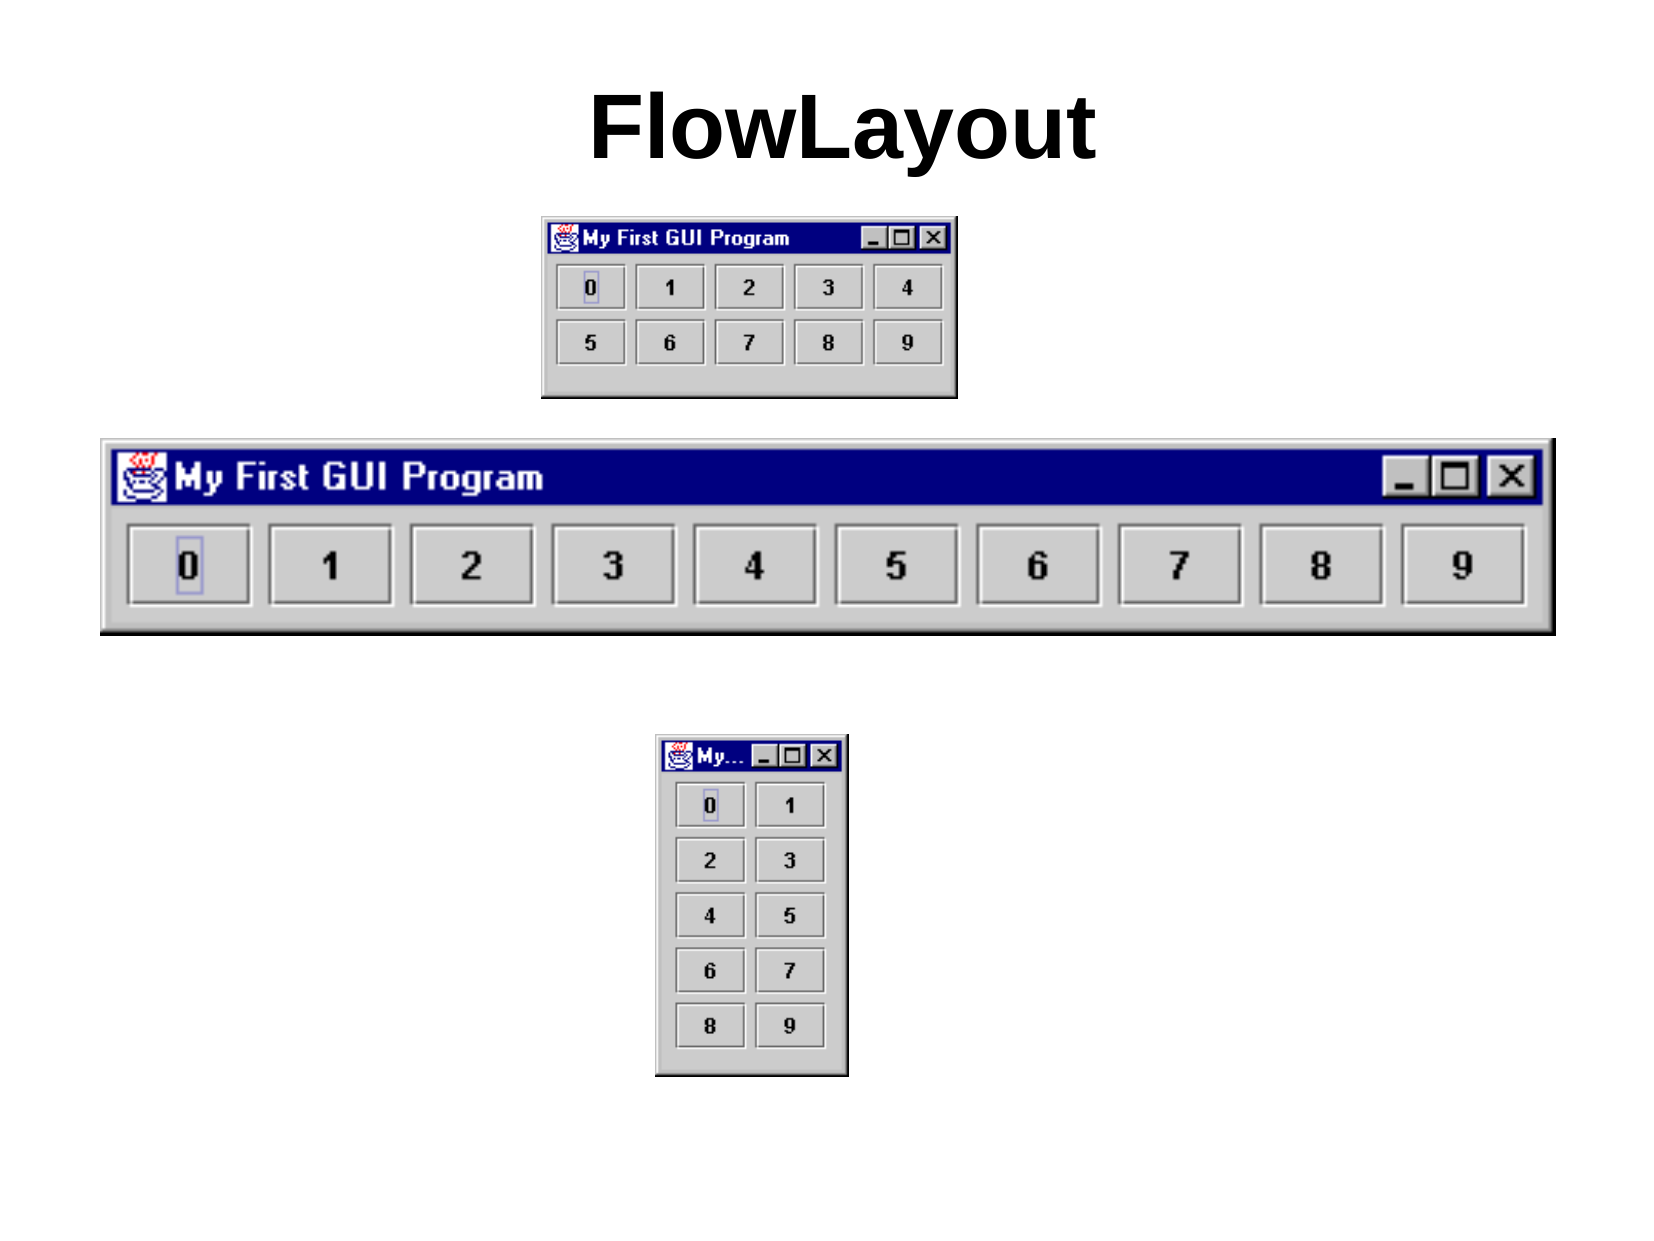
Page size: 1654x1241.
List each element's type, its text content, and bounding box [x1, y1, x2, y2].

picture [100, 438, 1556, 636]
title FlowLayout [82, 49, 1571, 196]
picture [655, 734, 849, 1077]
picture [541, 216, 958, 399]
